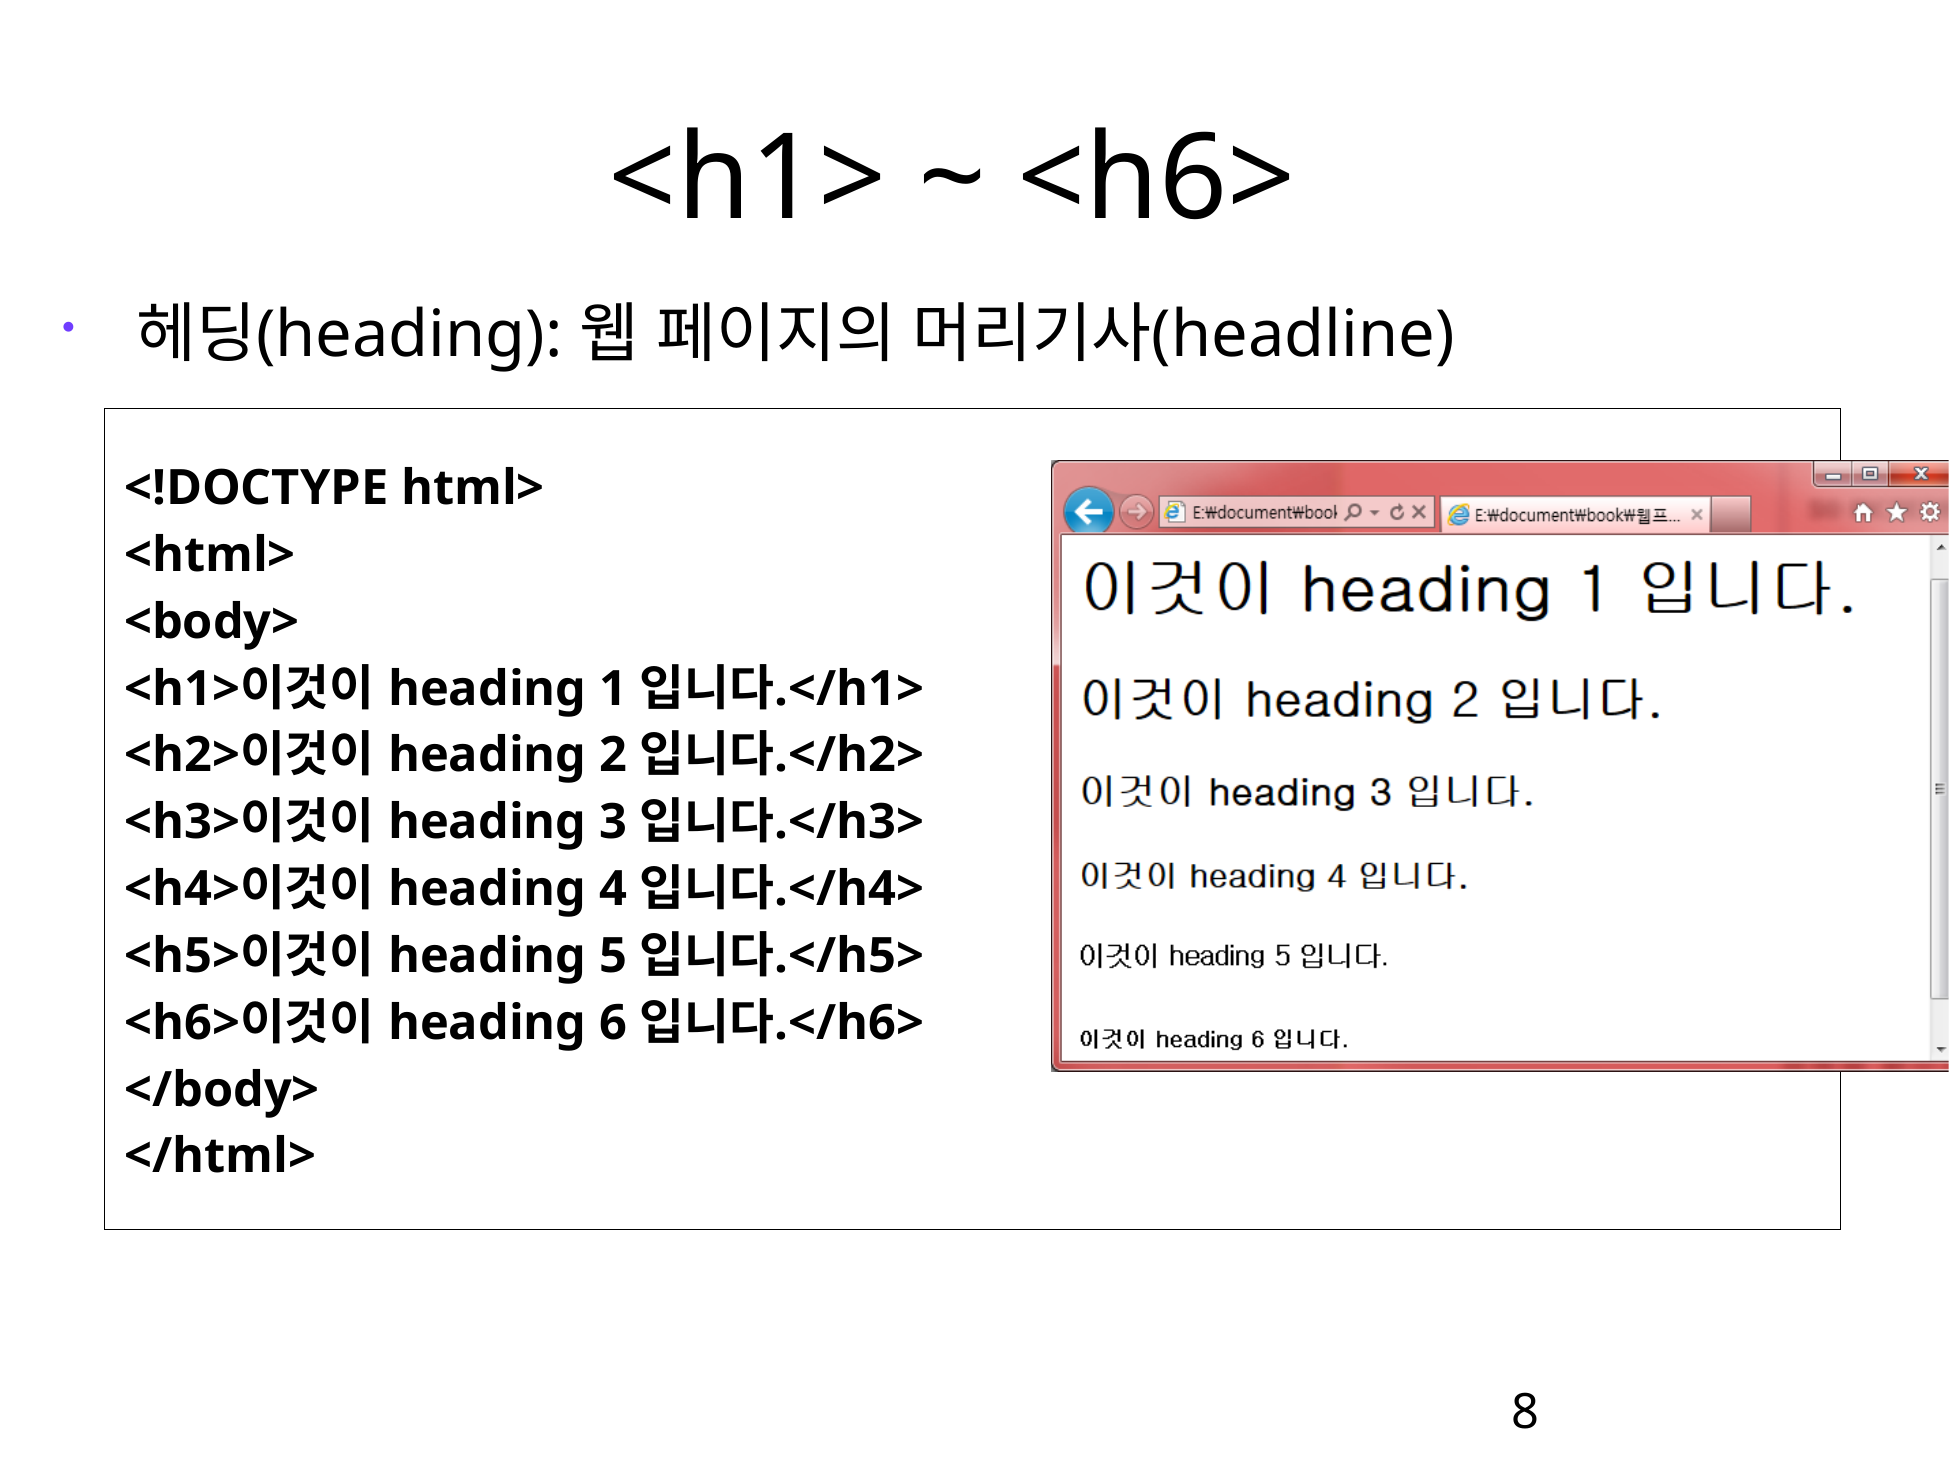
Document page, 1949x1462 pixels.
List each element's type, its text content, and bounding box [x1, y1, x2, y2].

title <h1> ~ <h6> [156, 92, 1749, 255]
picture [1051, 460, 1949, 1072]
list 헤딩(heading): 웹 페이지의 머리기사(headline) [48, 284, 1897, 1343]
slide_number <숫자> [1496, 1372, 1899, 1462]
text_box <!DOCTYPE html> <html> <body> <h1>이것이 heading 1 입니다.</h1> <h2>이것이 heading 2 입니다.</h2> <h3>이것이 heading 3 입니다.</h3> <h4>이것이 heading 4 입니다.</h4> <h5>이것이 heading 5 입니다.</h5> <h6>이것이 heading 6 입니다.</h6> </body> </html> [104, 408, 1841, 1230]
